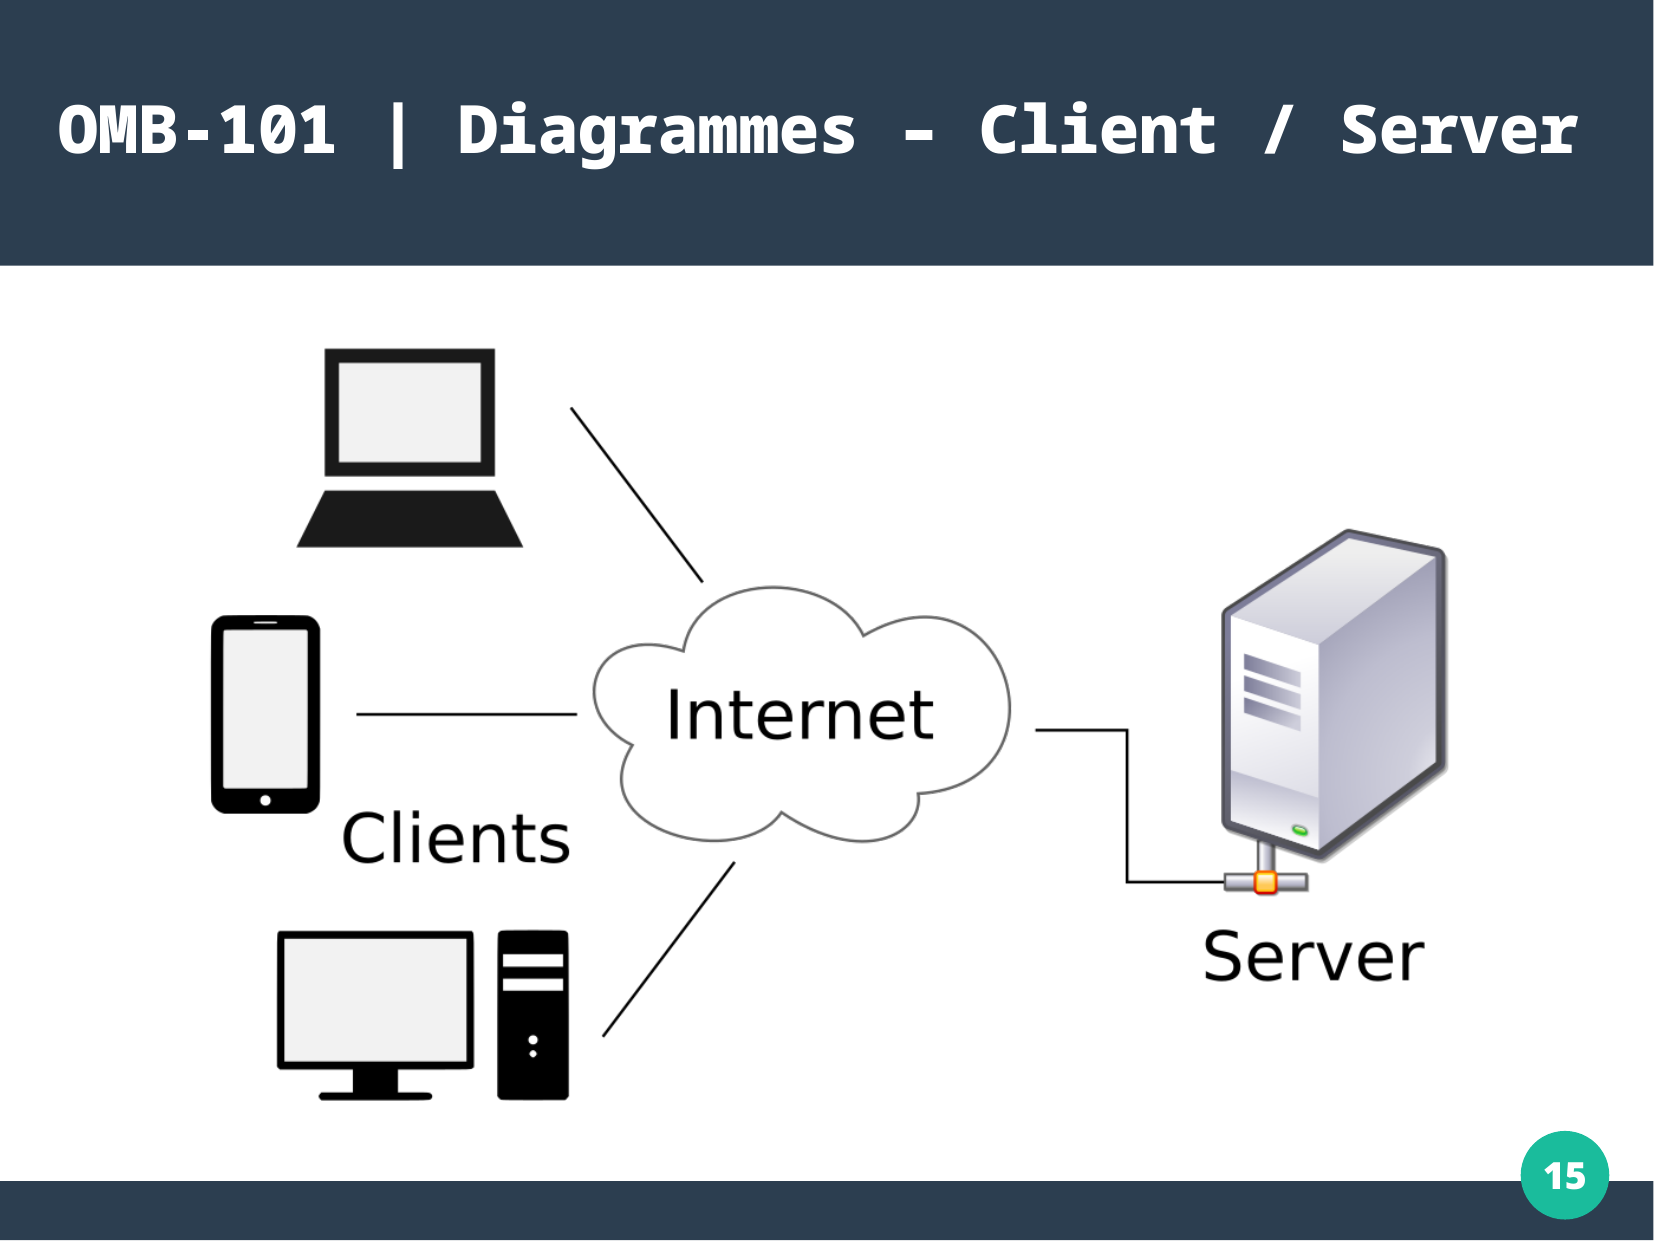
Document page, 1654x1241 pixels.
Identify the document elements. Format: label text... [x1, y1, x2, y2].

title OMB-101 | Diagrammes – Client / Server [59, 49, 1595, 207]
picture [93, 289, 1511, 1141]
